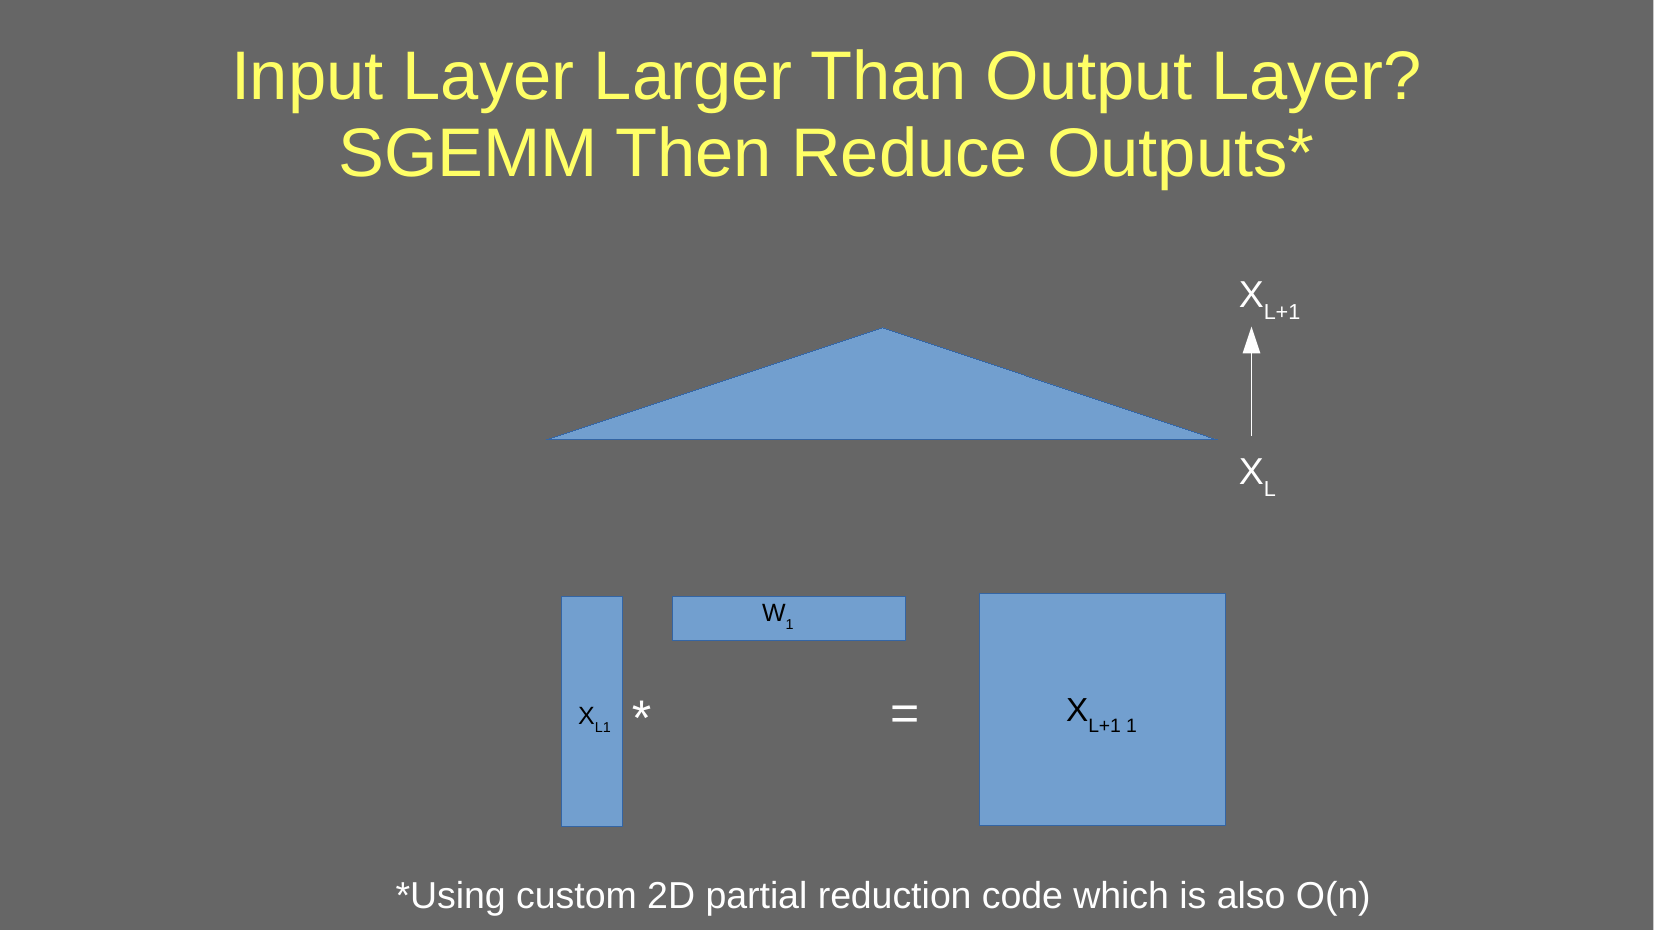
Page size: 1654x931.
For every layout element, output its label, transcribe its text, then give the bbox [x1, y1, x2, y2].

text_box [672, 596, 747, 641]
text_box XL+1 [1224, 265, 1316, 332]
text_box * [568, 690, 689, 762]
text_box [561, 596, 623, 827]
text_box = [854, 685, 975, 757]
text_box [979, 593, 1226, 826]
text_box XL1 [563, 694, 568, 750]
text_box XL+1 1 [1051, 683, 1153, 745]
text_box W1 [747, 591, 815, 649]
text_box XL [1224, 442, 1291, 509]
text_box [815, 596, 906, 641]
text_box [546, 327, 1218, 440]
text_box *Using custom 2D partial reduction code which is also O(n) [380, 867, 1386, 925]
title Input Layer Larger Than Output Layer? SGEMM Then Reduce Outputs* [82, 36, 1571, 193]
